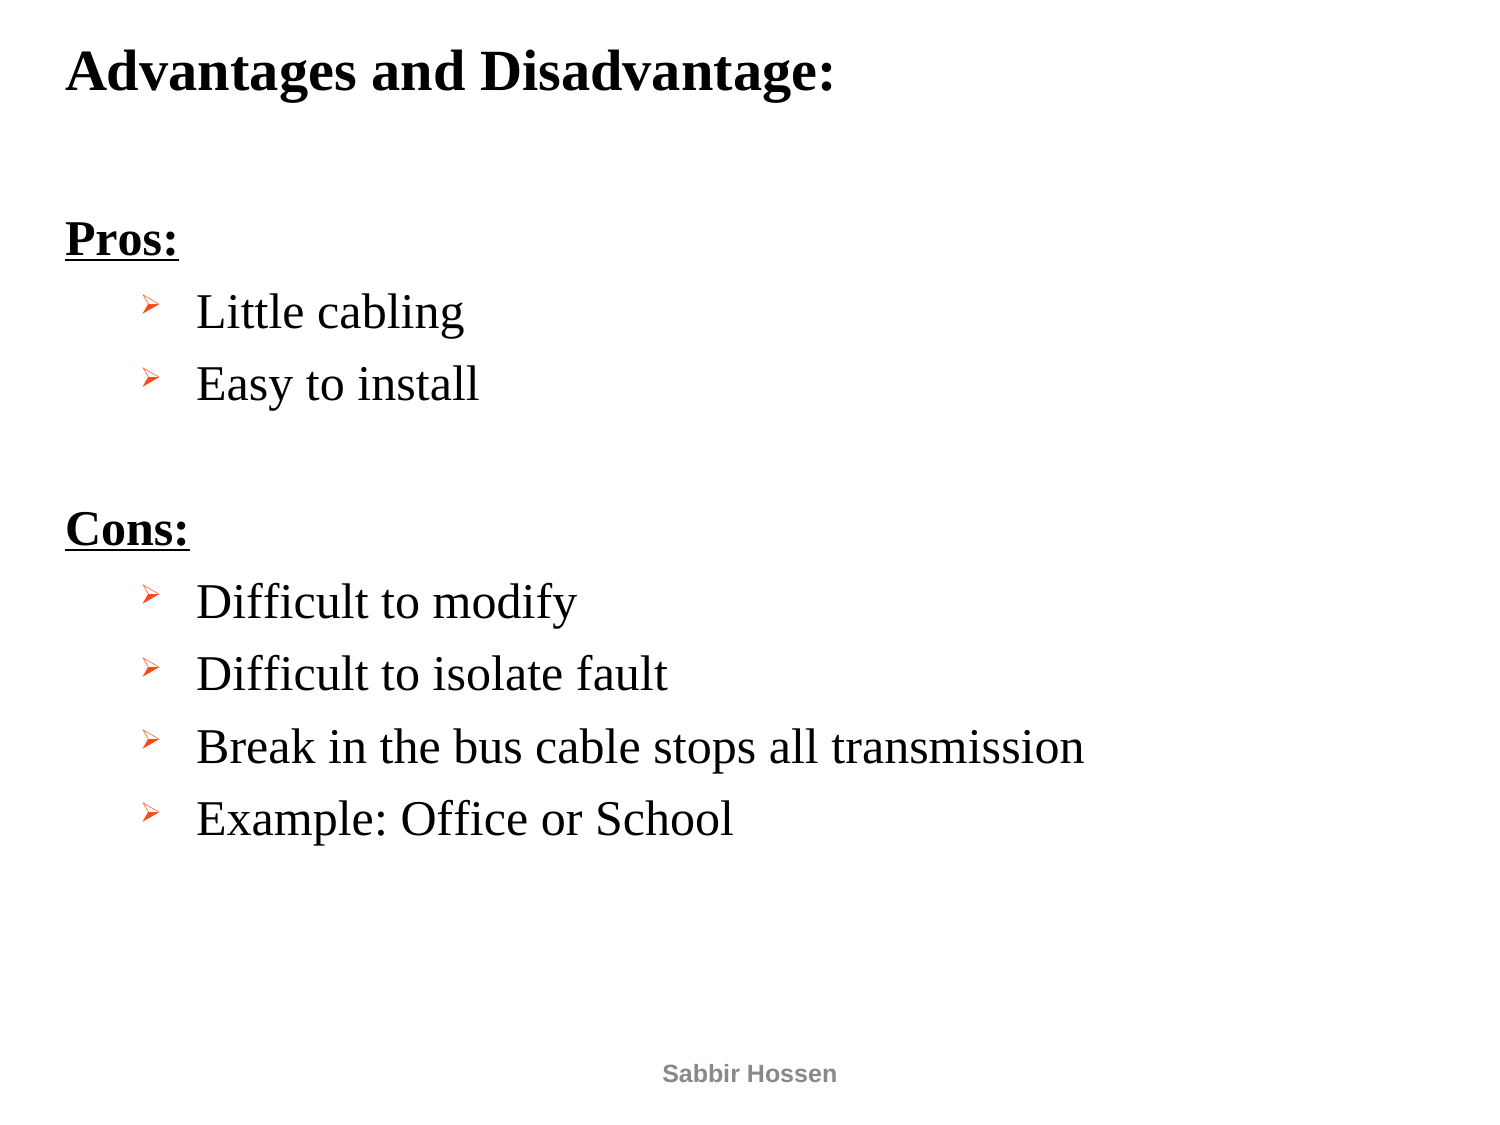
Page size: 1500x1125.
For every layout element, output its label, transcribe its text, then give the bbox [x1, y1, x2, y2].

list Advantages and Disadvantage: Pros: Little cabling Easy to install Cons: Difficult to modify Difficult to isolate fault Break in the bus cable stops all transmission Example: Office or School [50, 24, 1463, 1101]
text_box Sabbir Hossen [496, 1042, 1004, 1103]
